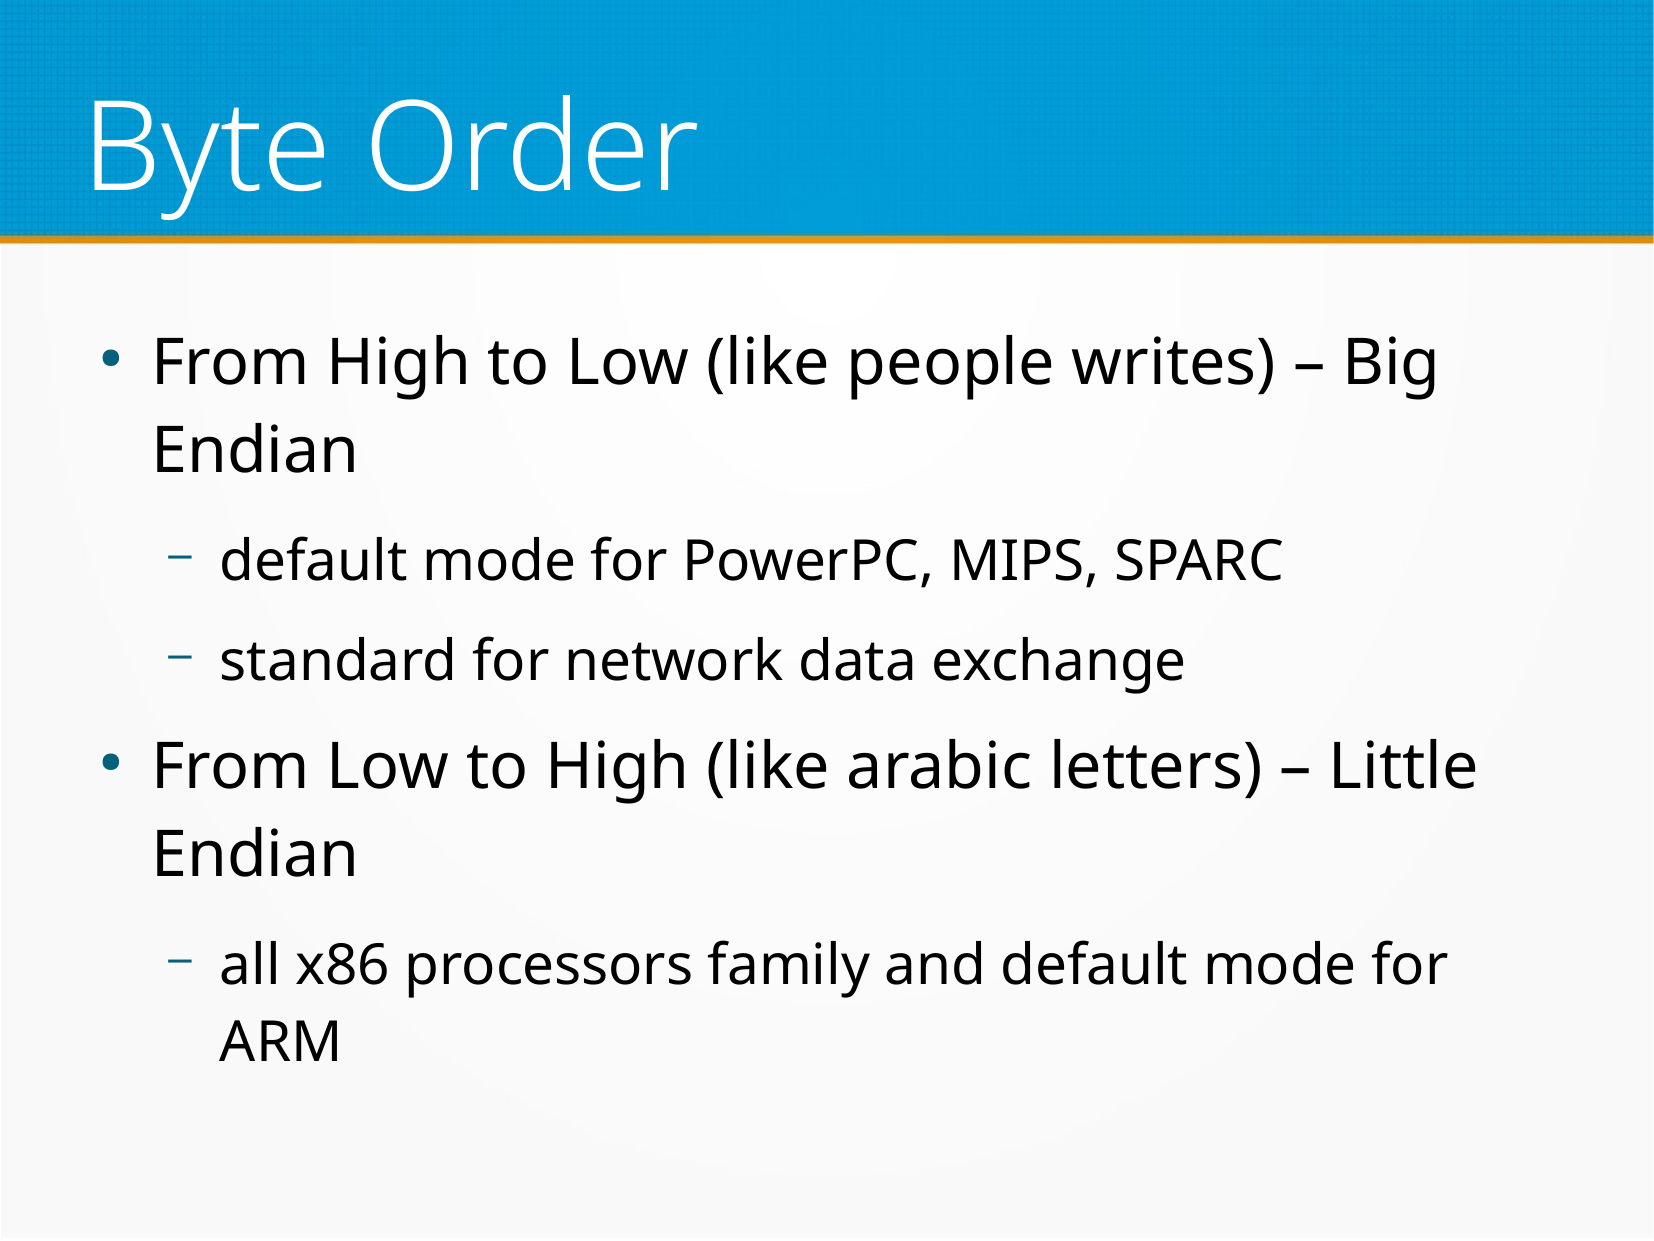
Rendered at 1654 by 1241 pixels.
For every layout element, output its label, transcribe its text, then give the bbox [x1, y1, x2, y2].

title Byte Order [82, 19, 1571, 227]
picture [0, 233, 1654, 1241]
list From High to Low (like people writes) – Big Endian default mode for PowerPC, MIPS, SPARC standard for network data exchange From Low to High (like arabic letters) – Little Endian all x86 processors family and default mode for ARM [82, 315, 1563, 1081]
